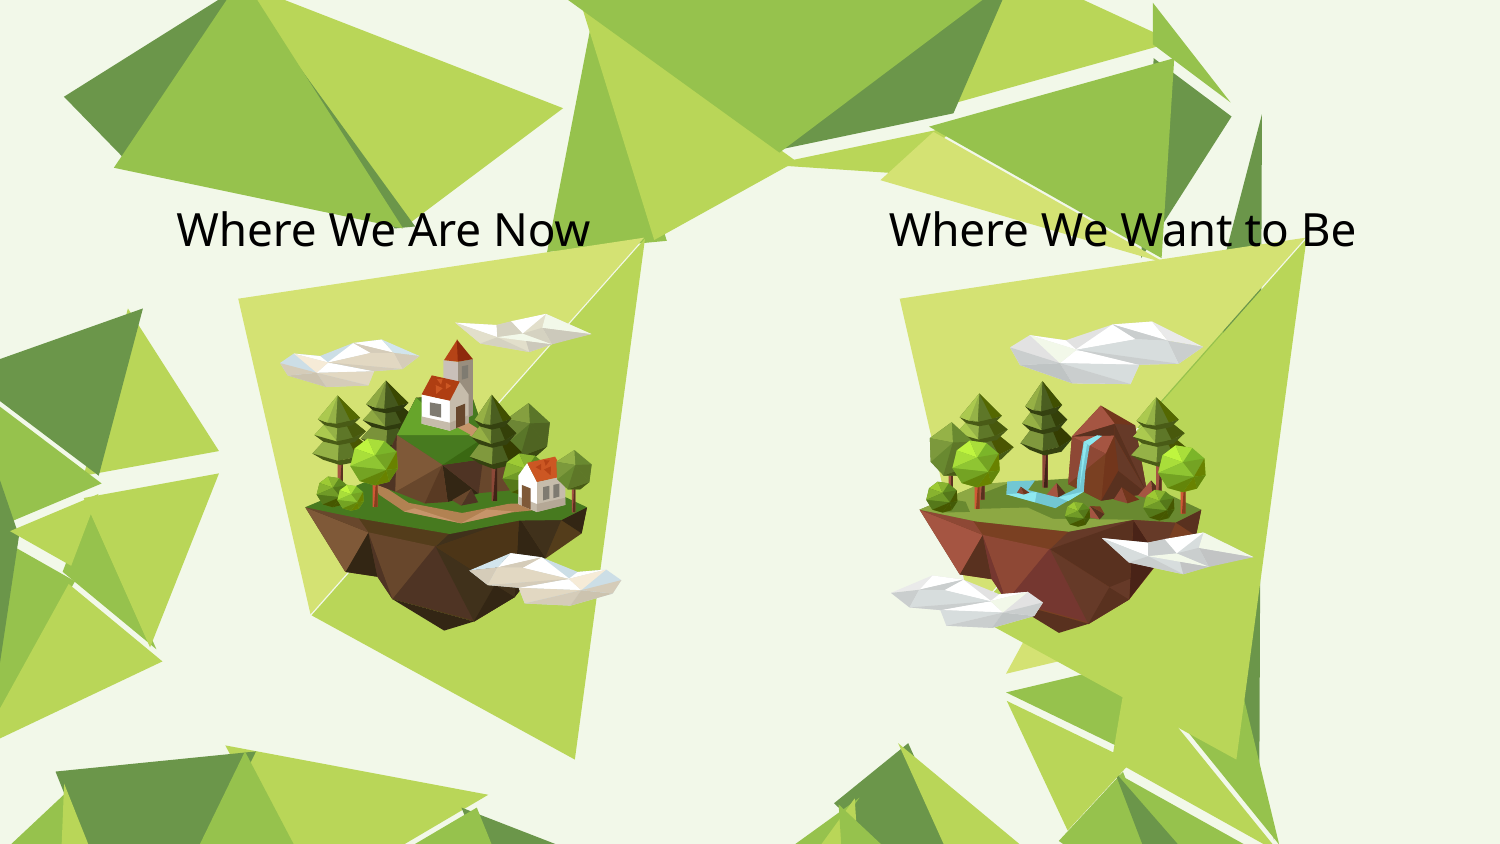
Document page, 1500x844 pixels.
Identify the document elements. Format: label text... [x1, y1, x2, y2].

title Where We Want to Be [873, 85, 1373, 272]
text_box [891, 272, 1303, 760]
title Where We Are Now [140, 60, 627, 272]
text_box [238, 237, 646, 760]
